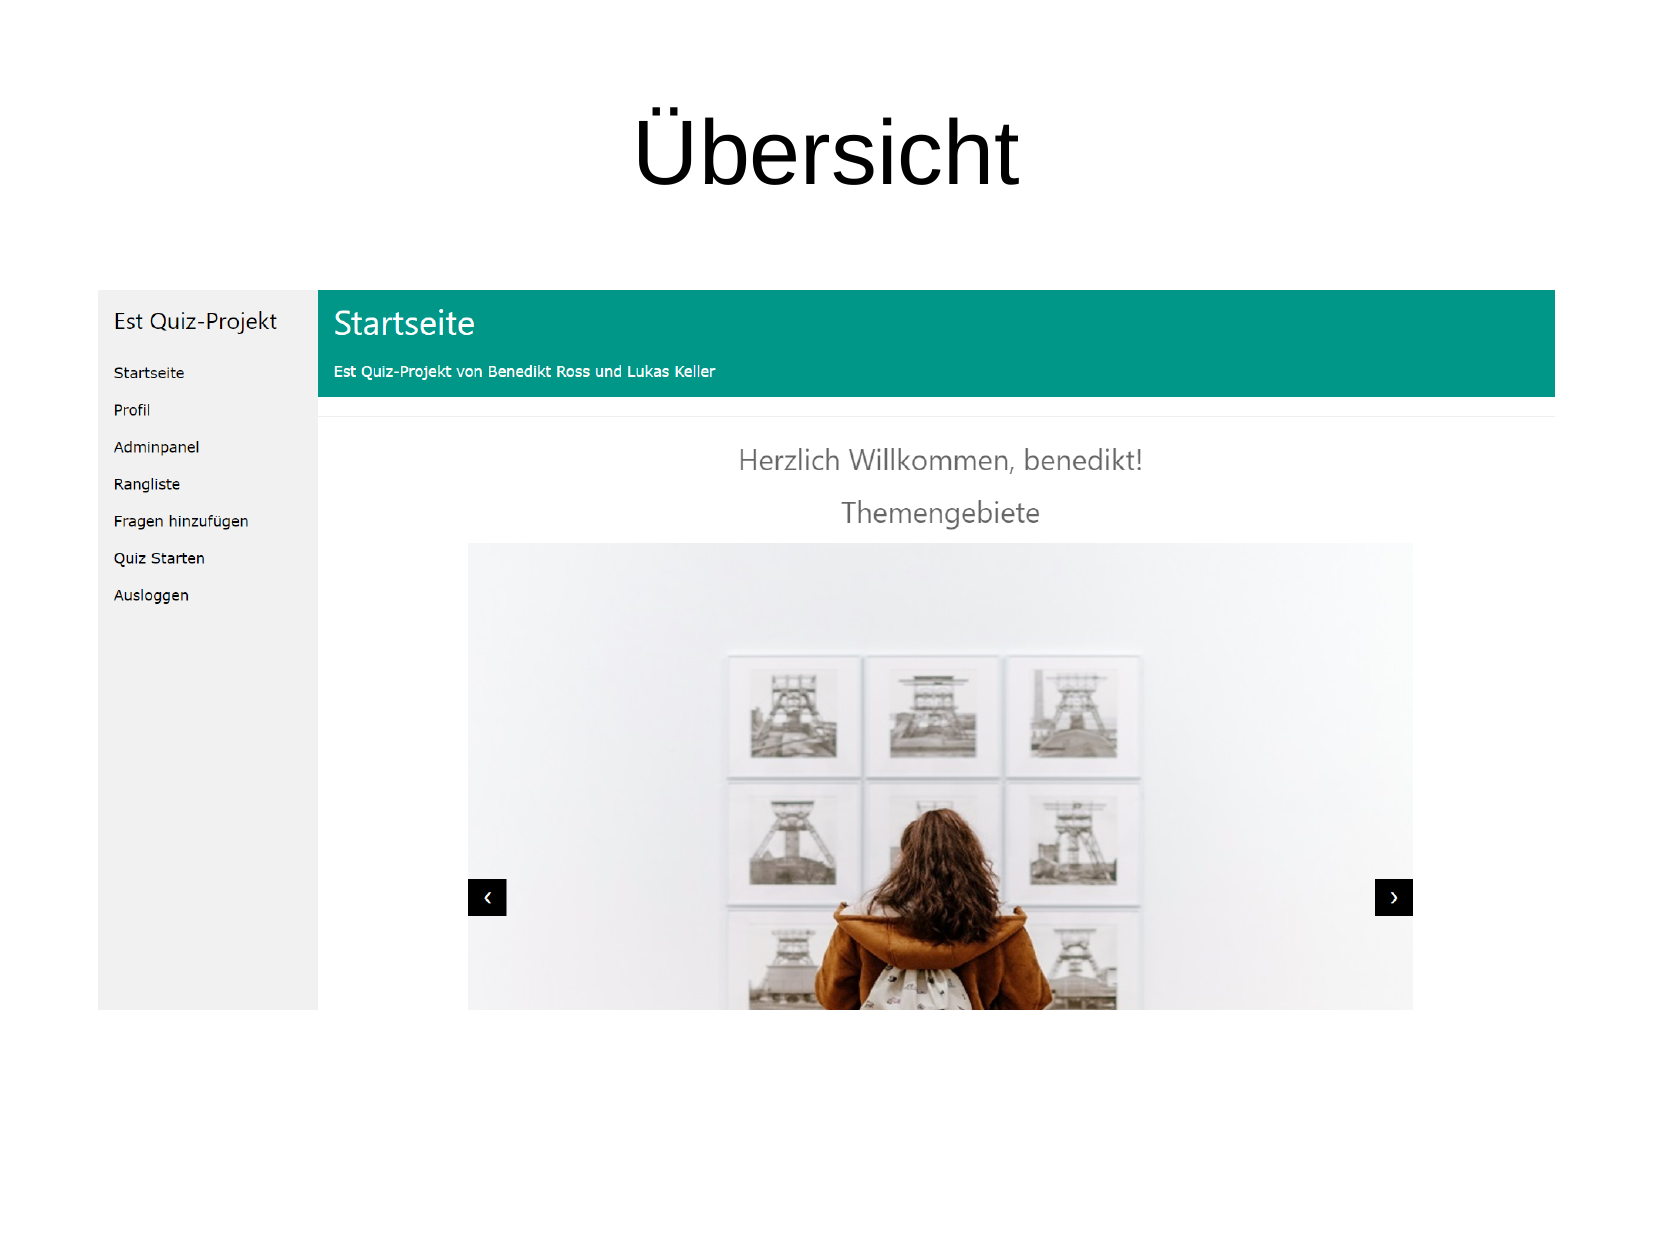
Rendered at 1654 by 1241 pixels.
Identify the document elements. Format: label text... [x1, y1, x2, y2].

title Übersicht [82, 49, 1571, 257]
picture [98, 290, 1555, 1010]
